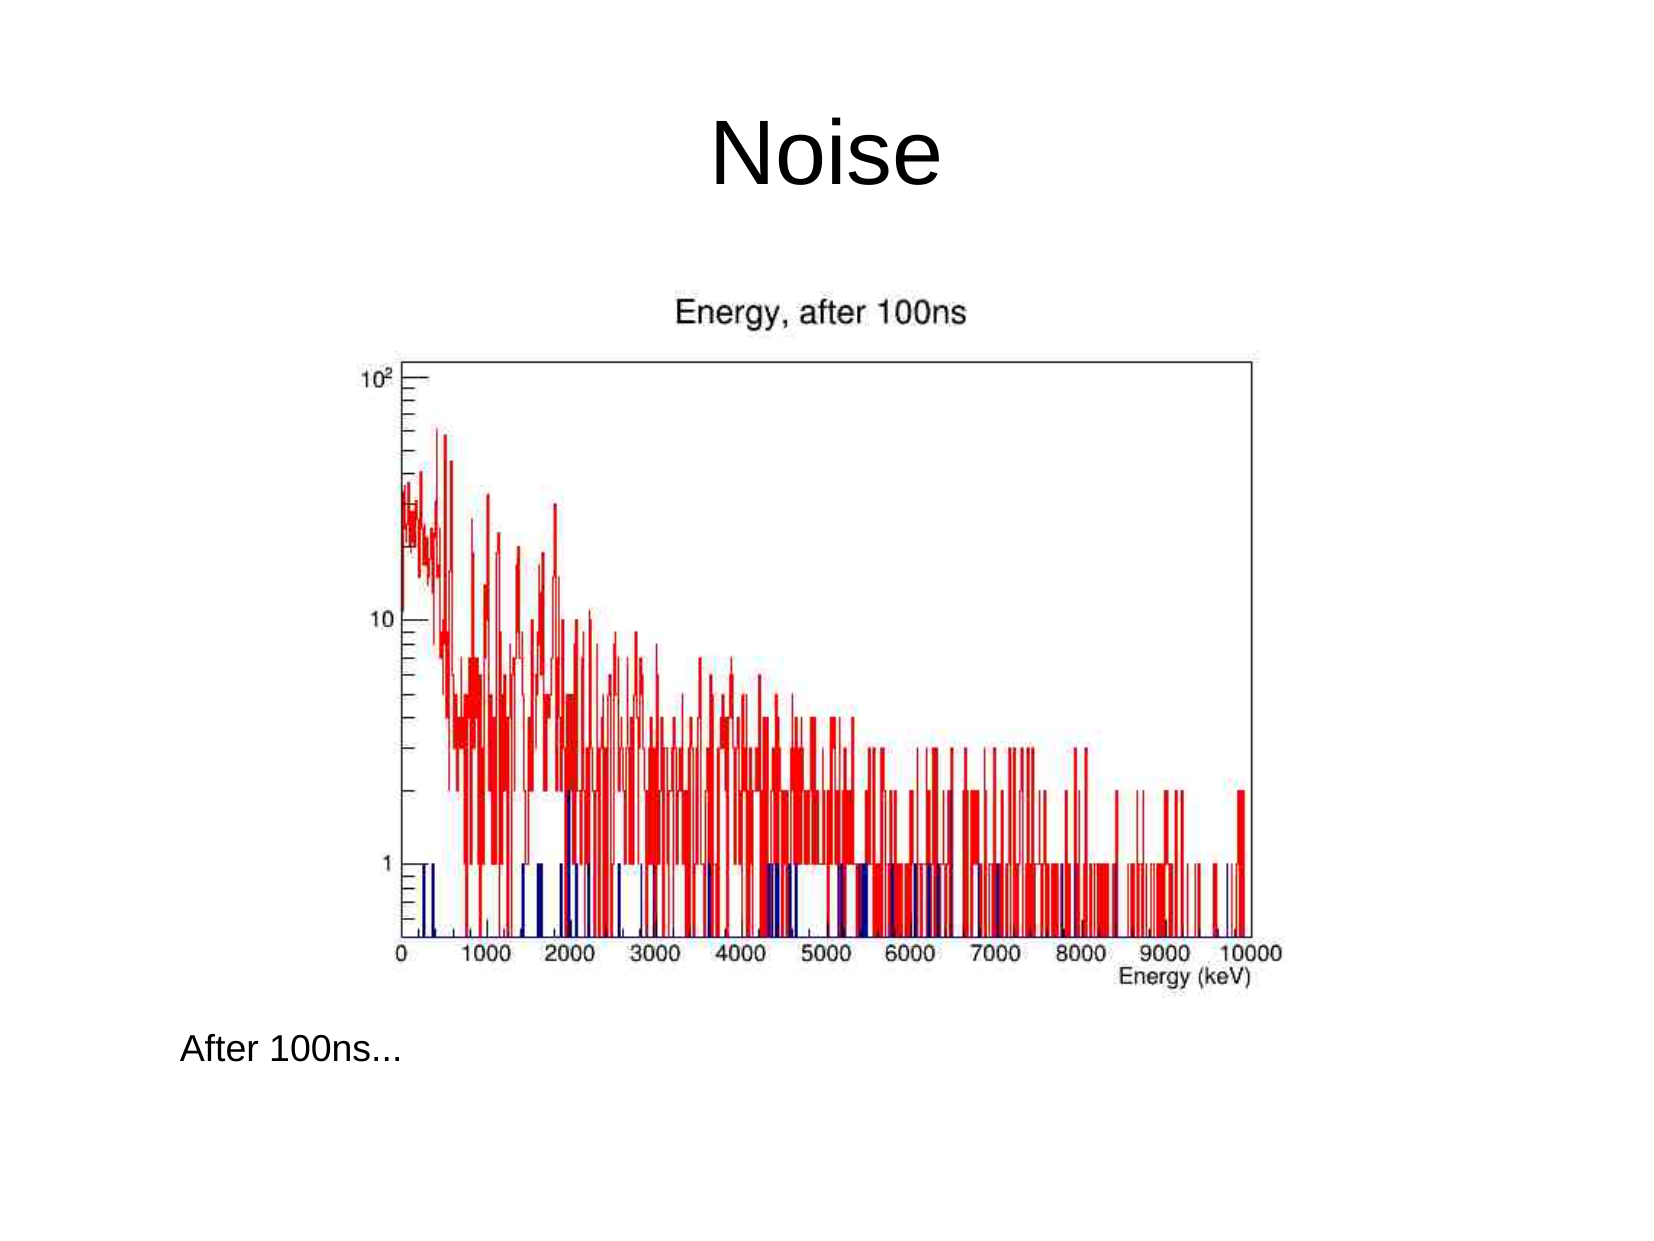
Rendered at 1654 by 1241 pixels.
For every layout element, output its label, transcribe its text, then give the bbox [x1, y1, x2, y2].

text_box After 100ns... [165, 1020, 1366, 1077]
title Noise [82, 49, 1571, 257]
picture [296, 290, 1358, 1010]
